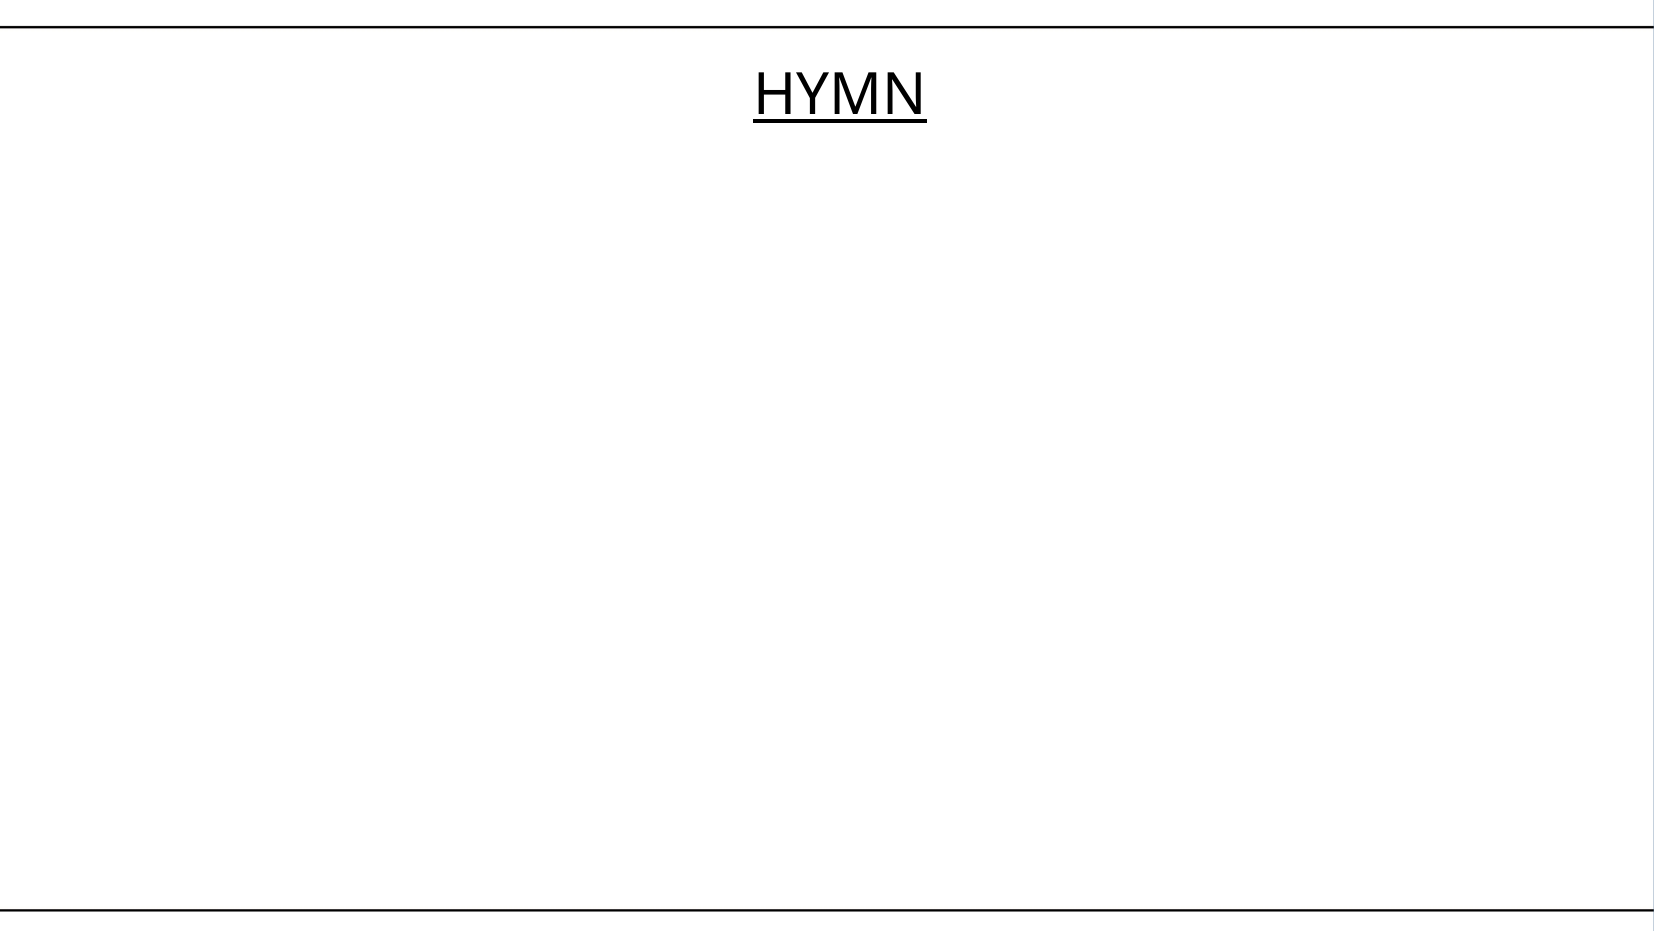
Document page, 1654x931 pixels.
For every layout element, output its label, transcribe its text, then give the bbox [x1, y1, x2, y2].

picture [0, 0, 1654, 931]
text_box HYMN [300, 45, 1381, 166]
